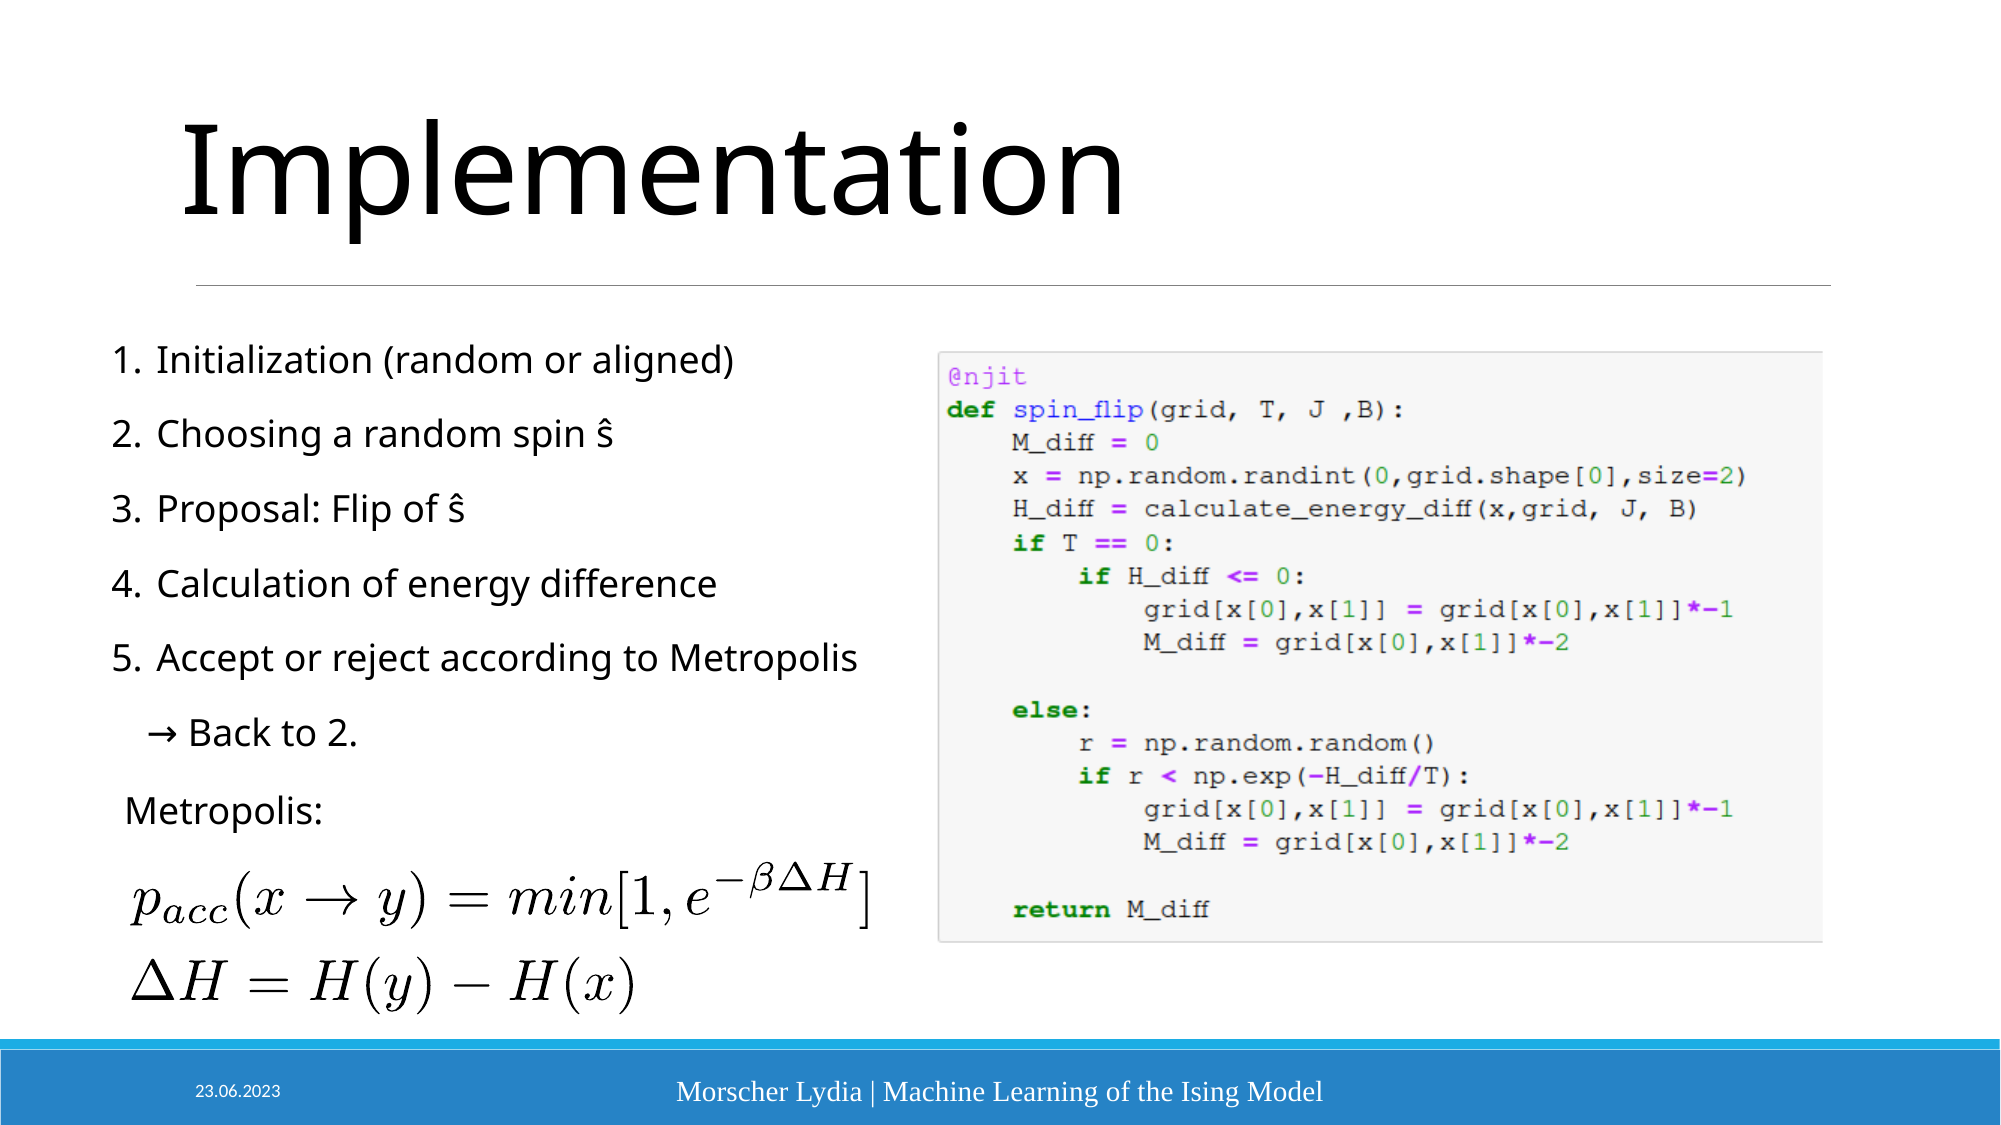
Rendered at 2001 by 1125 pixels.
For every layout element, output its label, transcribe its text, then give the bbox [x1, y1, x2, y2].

text_box Initialization (random or aligned) Choosing a random spin ŝ Proposal: Flip of ŝ Calculation of energy difference Accept or reject according to Metropolis → Back to 2. [96, 325, 833, 729]
text_box [129, 861, 868, 929]
text_box Metropolis: [109, 776, 330, 837]
text_box [131, 956, 633, 1015]
title Implementation [180, 47, 1831, 285]
picture [926, 335, 1823, 961]
